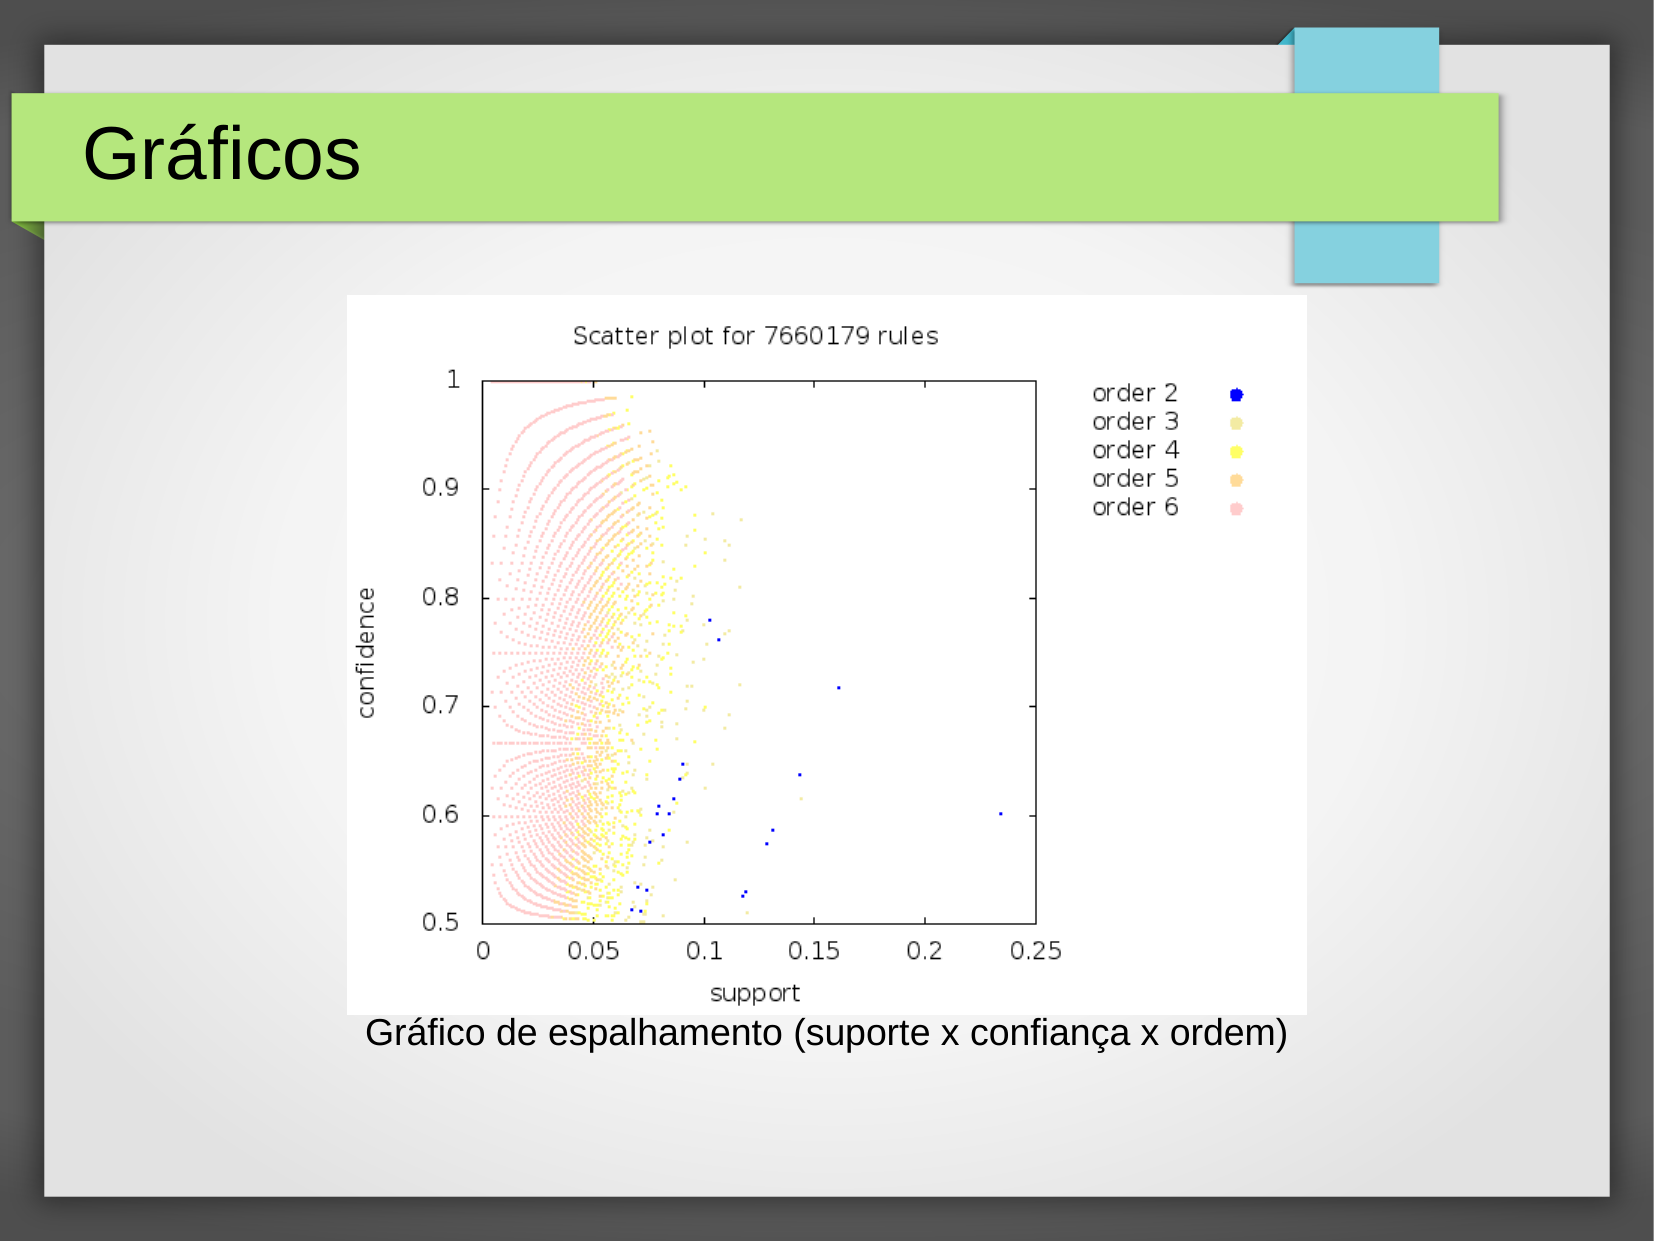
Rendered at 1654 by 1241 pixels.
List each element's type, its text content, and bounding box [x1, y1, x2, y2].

title Gráficos [82, 94, 1264, 213]
picture [0, 0, 1654, 1241]
